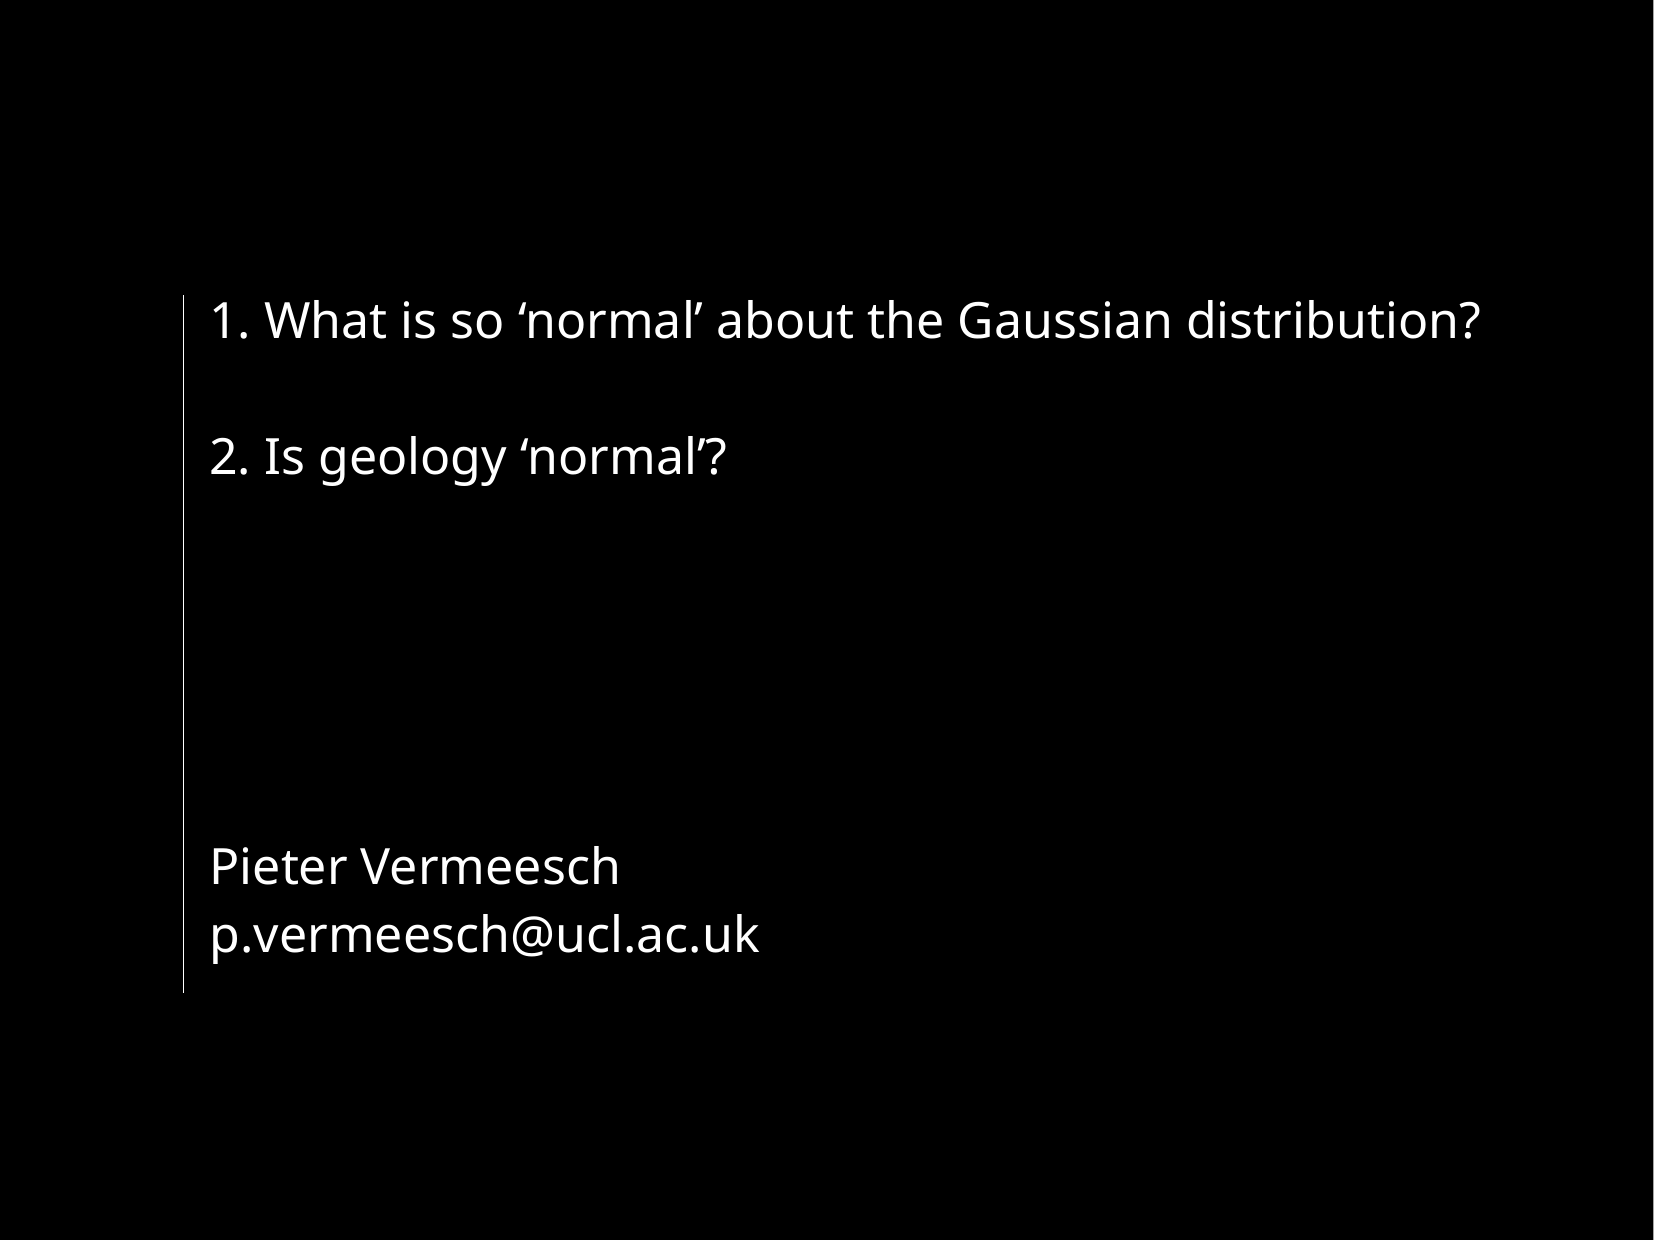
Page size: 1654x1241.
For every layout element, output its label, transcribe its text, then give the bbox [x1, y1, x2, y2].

text_box 1. What is so ‘normal’ about the Gaussian distribution? 2. Is geology ‘normal’? Pieter Vermeesch p.vermeesch@ucl.ac.uk [194, 277, 1577, 1003]
